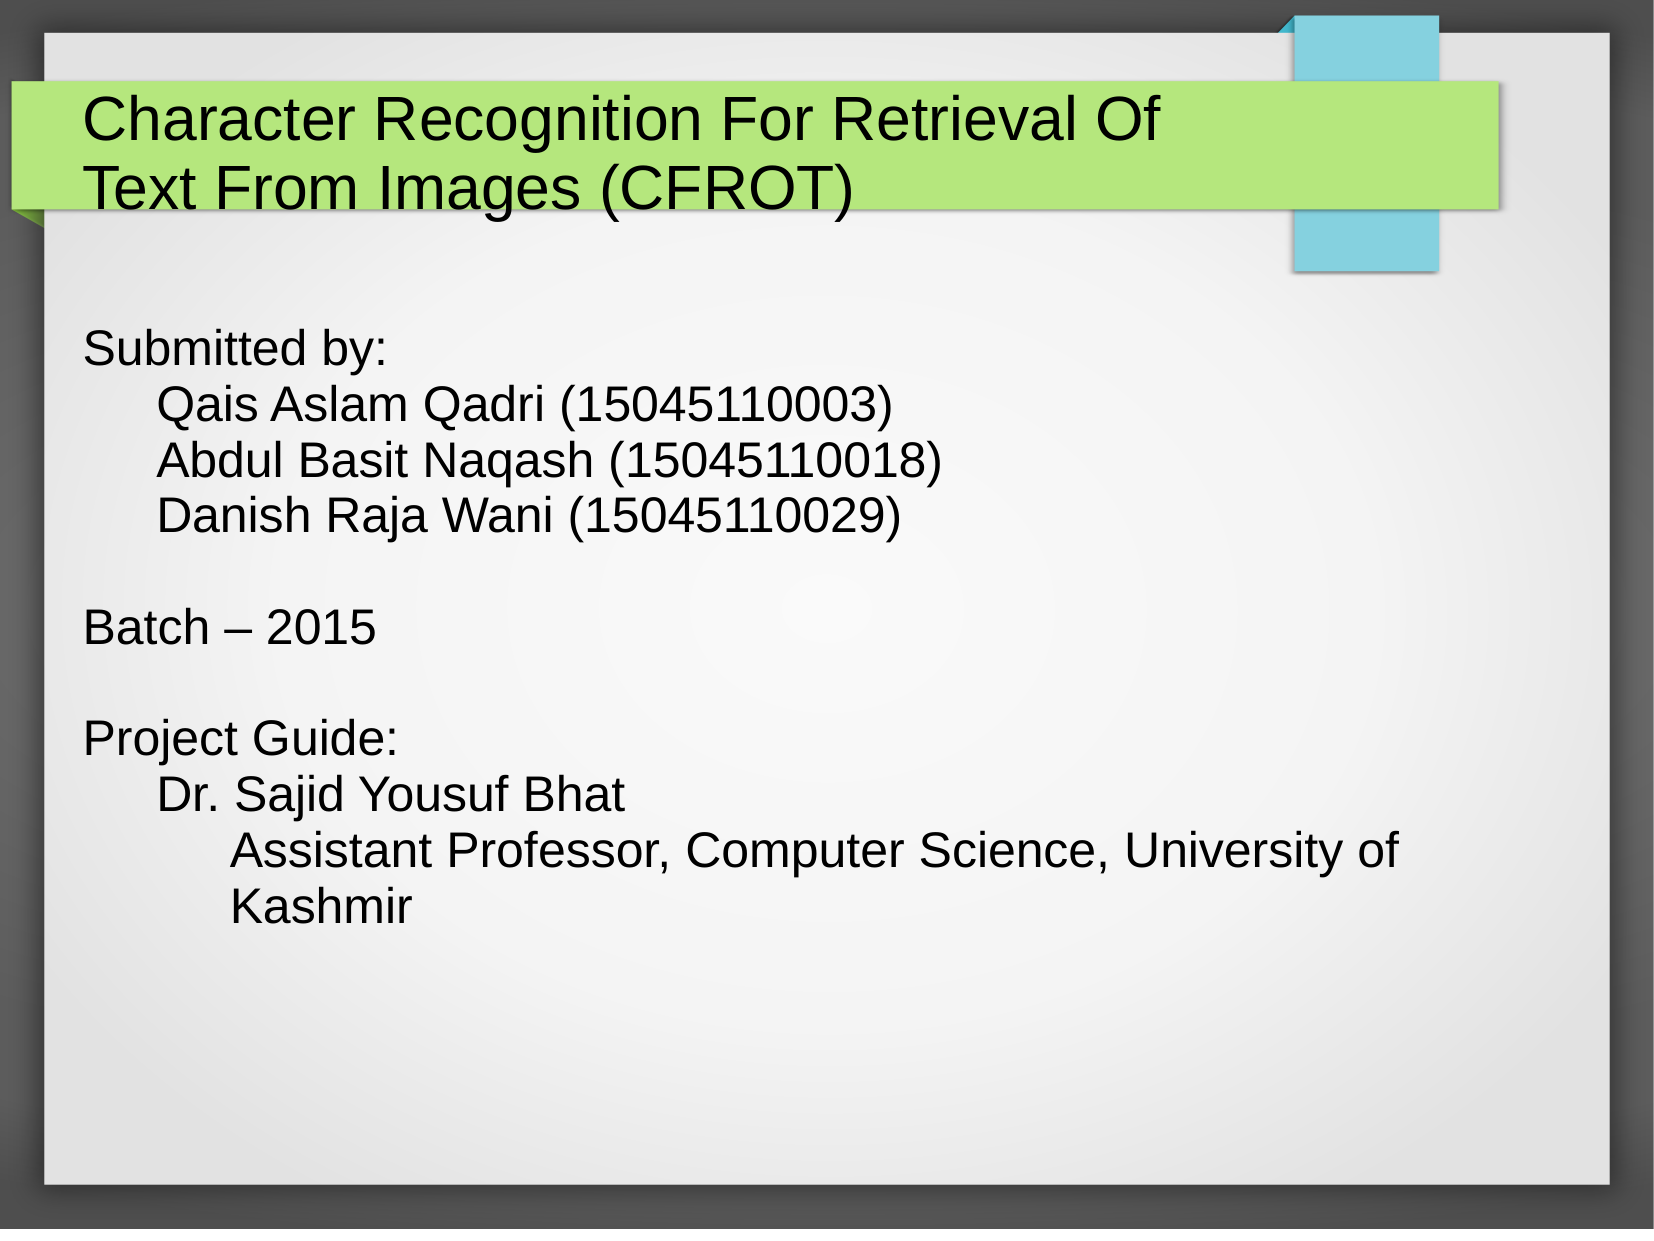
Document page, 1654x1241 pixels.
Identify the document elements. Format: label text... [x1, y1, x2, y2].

picture [0, 0, 1654, 1229]
title Character Recognition For Retrieval Of Text From Images (CFROT) [82, 83, 1264, 223]
subtitle Submitted by: Qais Aslam Qadri (15045110003) Abdul Basit Naqash (15045110018) Danish Raja Wani (15045110029) Batch – 2015 Project Guide: Dr. Sajid Yousuf Bhat Assistant Professor, Computer Science, University of Kashmir [82, 264, 1571, 1046]
